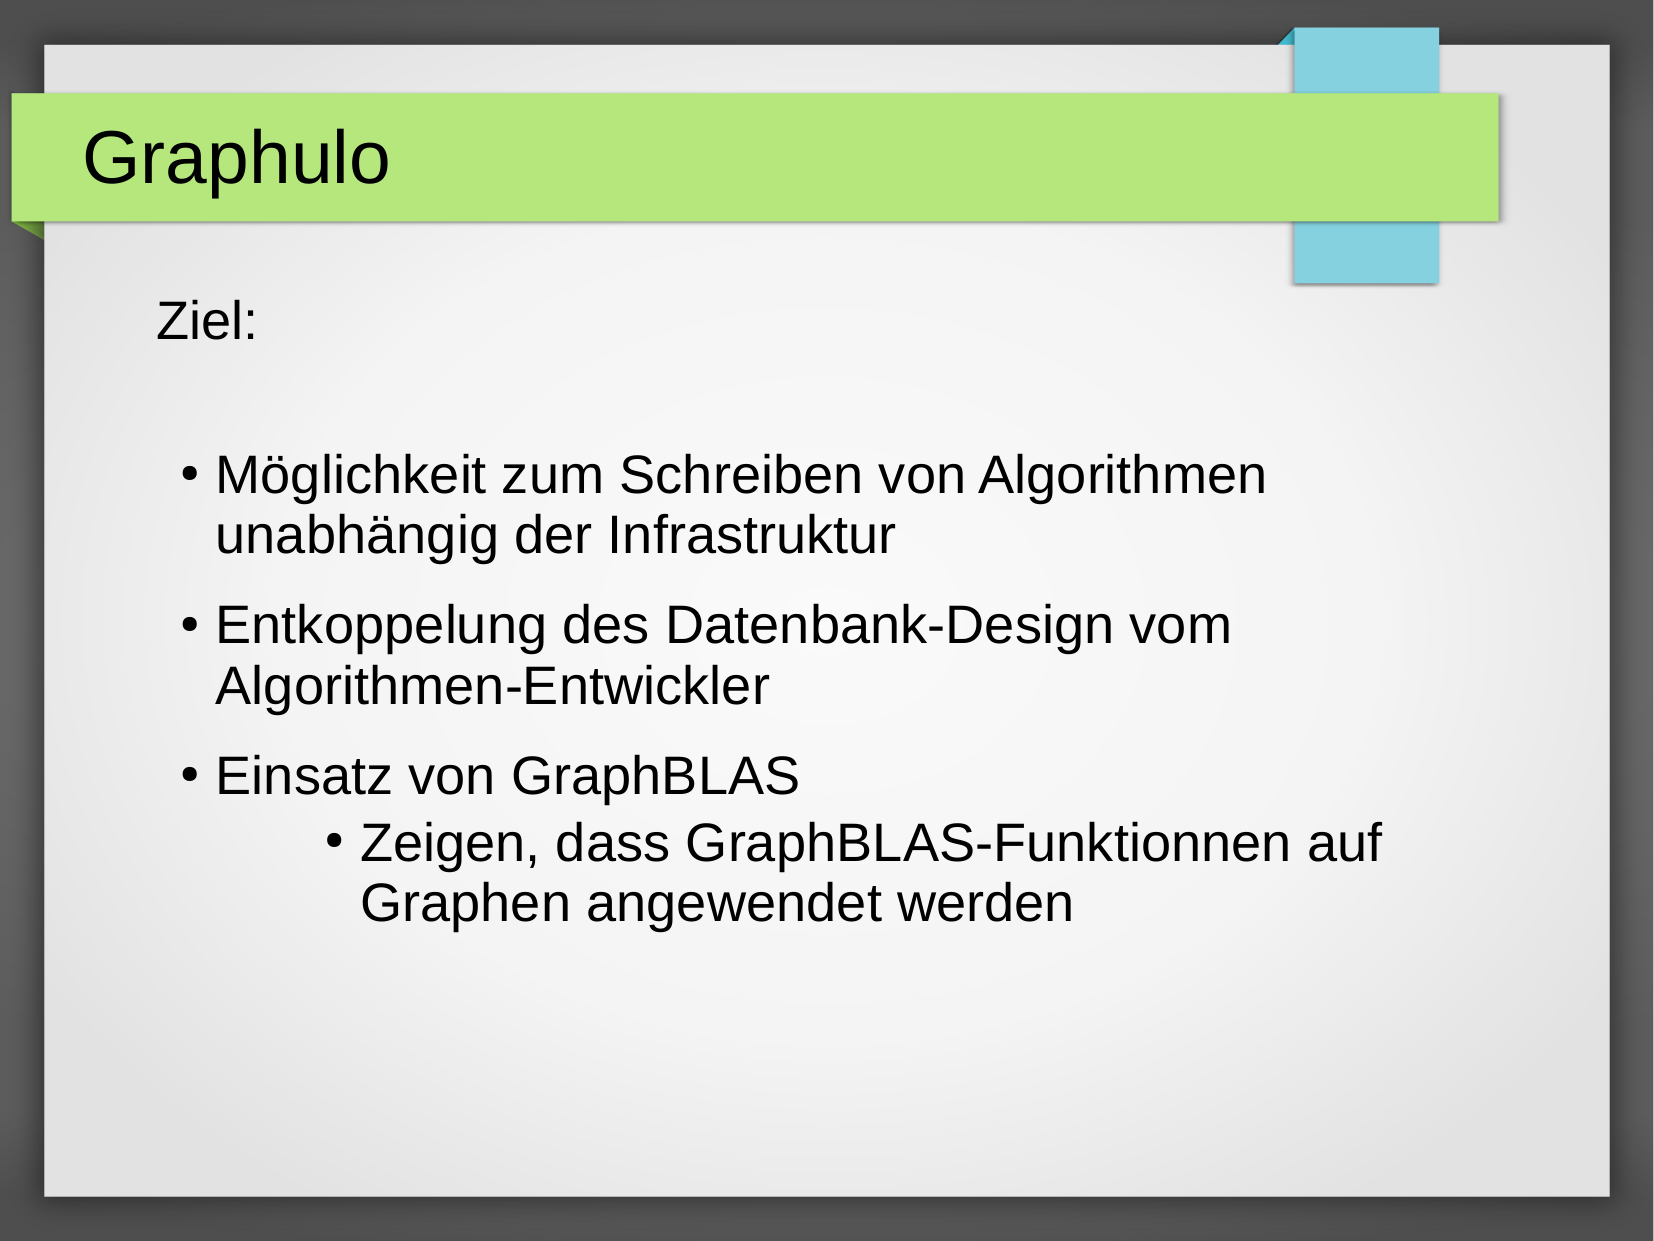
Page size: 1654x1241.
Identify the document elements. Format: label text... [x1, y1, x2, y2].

text_box Graphulo [82, 94, 1264, 213]
text_box Möglichkeit zum Schreiben von Algorithmen unabhängig der Infrastruktur Entkoppelung des Datenbank-Design vom Algorithmen-Entwickler Einsatz von GraphBLAS Zeigen, dass GraphBLAS-Funktionnen auf Graphen angewendet werden [165, 437, 1453, 941]
picture [0, 0, 1654, 1241]
text_box Ziel: [141, 283, 1087, 462]
